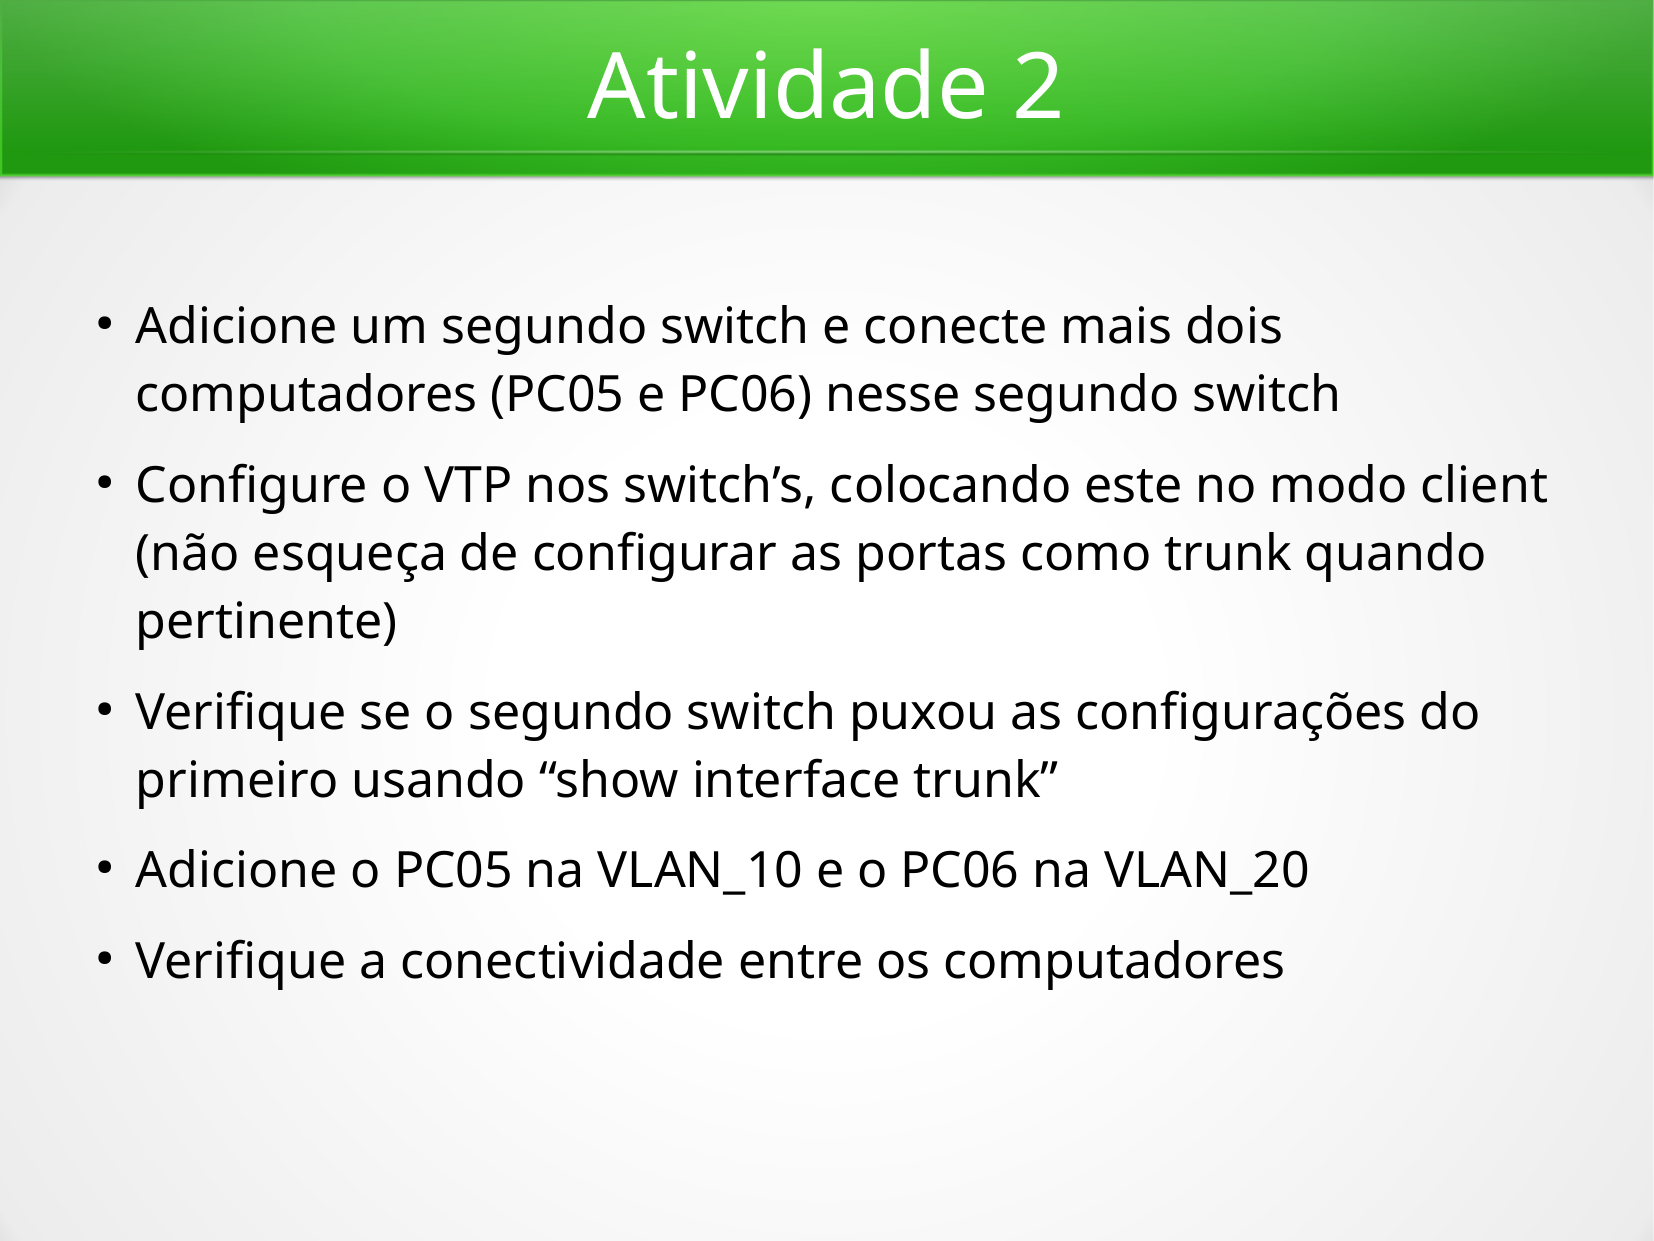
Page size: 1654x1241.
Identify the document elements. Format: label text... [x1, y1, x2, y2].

list Adicione um segundo switch e conecte mais dois computadores (PC05 e PC06) nesse segundo switch Configure o VTP nos switch’s, colocando este no modo client (não esqueça de configurar as portas como trunk quando pertinente) Verifique se o segundo switch puxou as configurações do primeiro usando “show interface trunk” Adicione o PC05 na VLAN_10 e o PC06 na VLAN_20 Verifique a conectividade entre os computadores [82, 290, 1571, 1010]
picture [0, 0, 1654, 1241]
title Atividade 2 [82, 11, 1571, 154]
